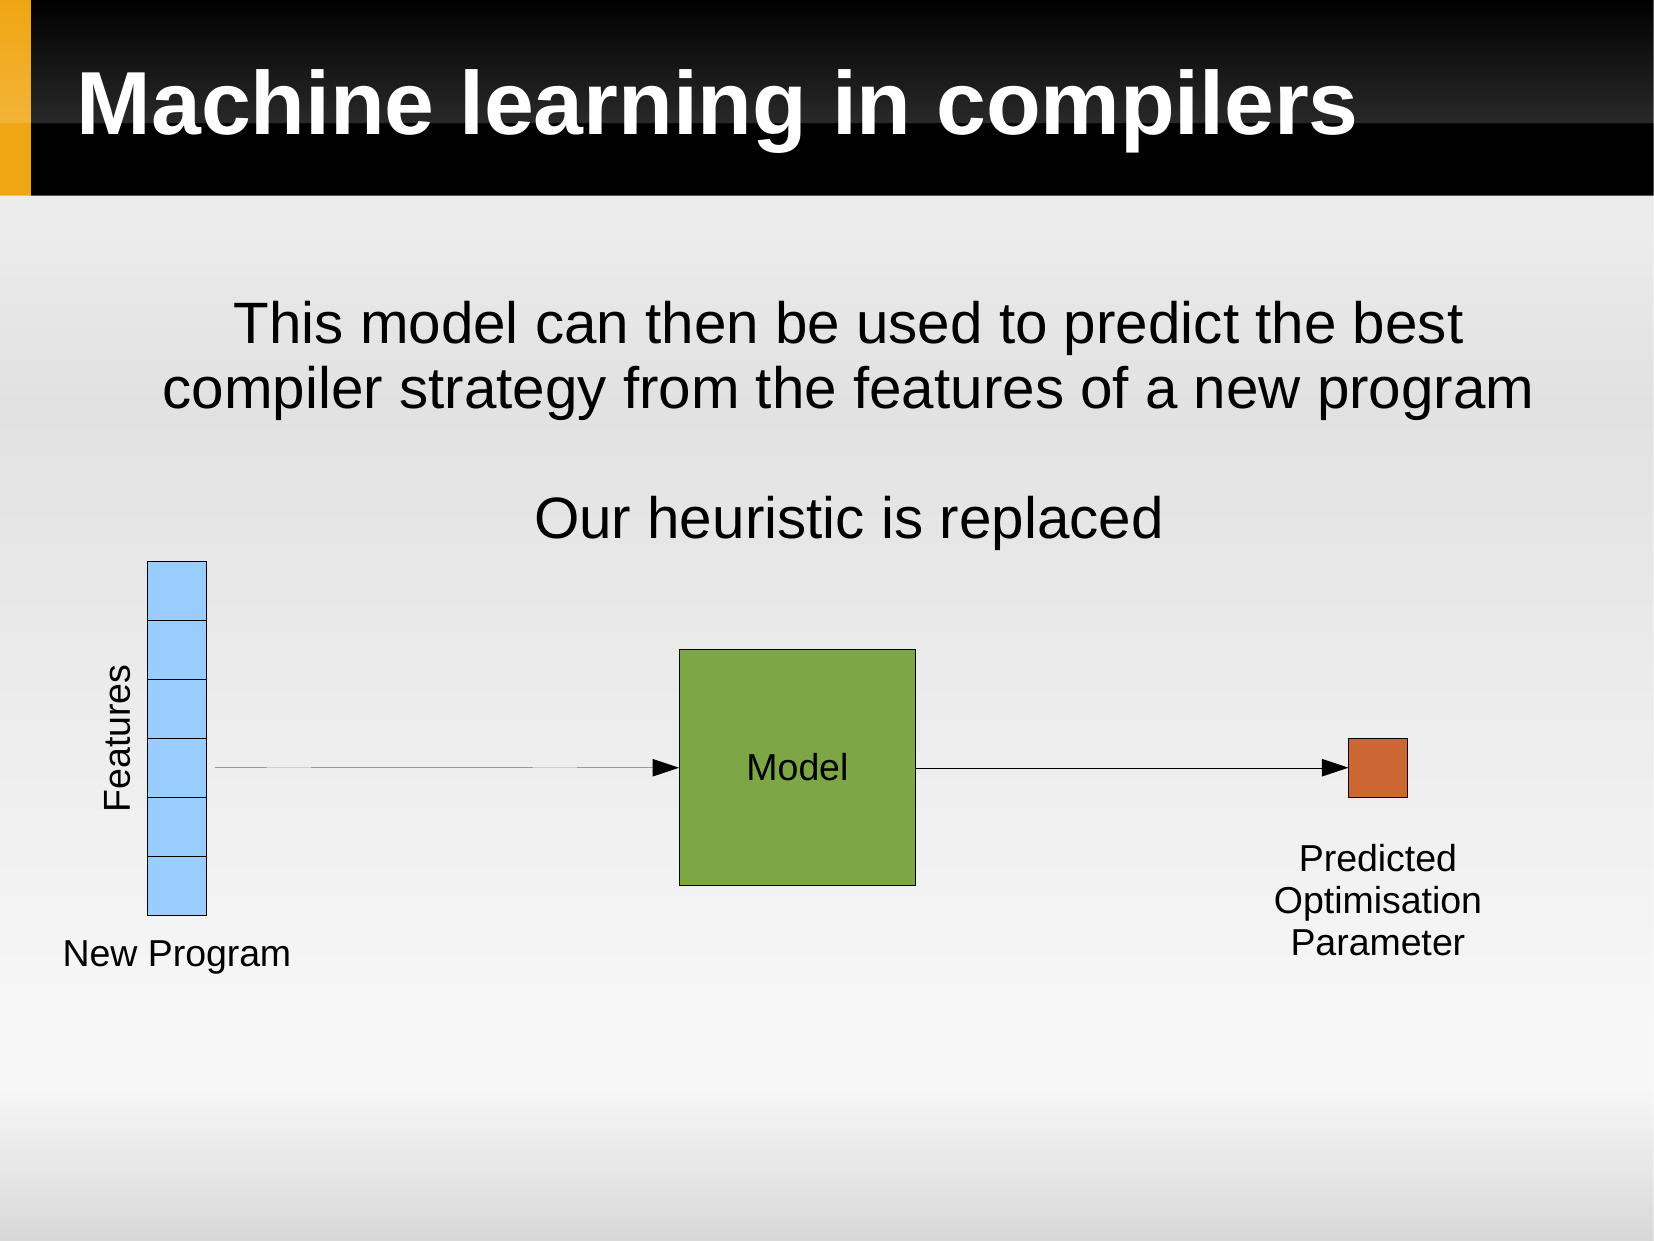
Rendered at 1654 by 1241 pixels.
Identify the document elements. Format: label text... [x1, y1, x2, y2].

text_box Model [679, 649, 916, 886]
text_box This model can then be used to predict the best compiler strategy from the features of a new program Our heuristic is replaced [147, 283, 1552, 559]
picture [0, 0, 1654, 1241]
title Machine learning in compilers [76, 0, 1565, 208]
text_box Predicted Optimisation Parameter [1200, 830, 1556, 972]
text_box [147, 561, 207, 916]
text_box [1348, 738, 1408, 798]
text_box Features [88, 649, 146, 828]
text_box New Program [39, 925, 315, 982]
